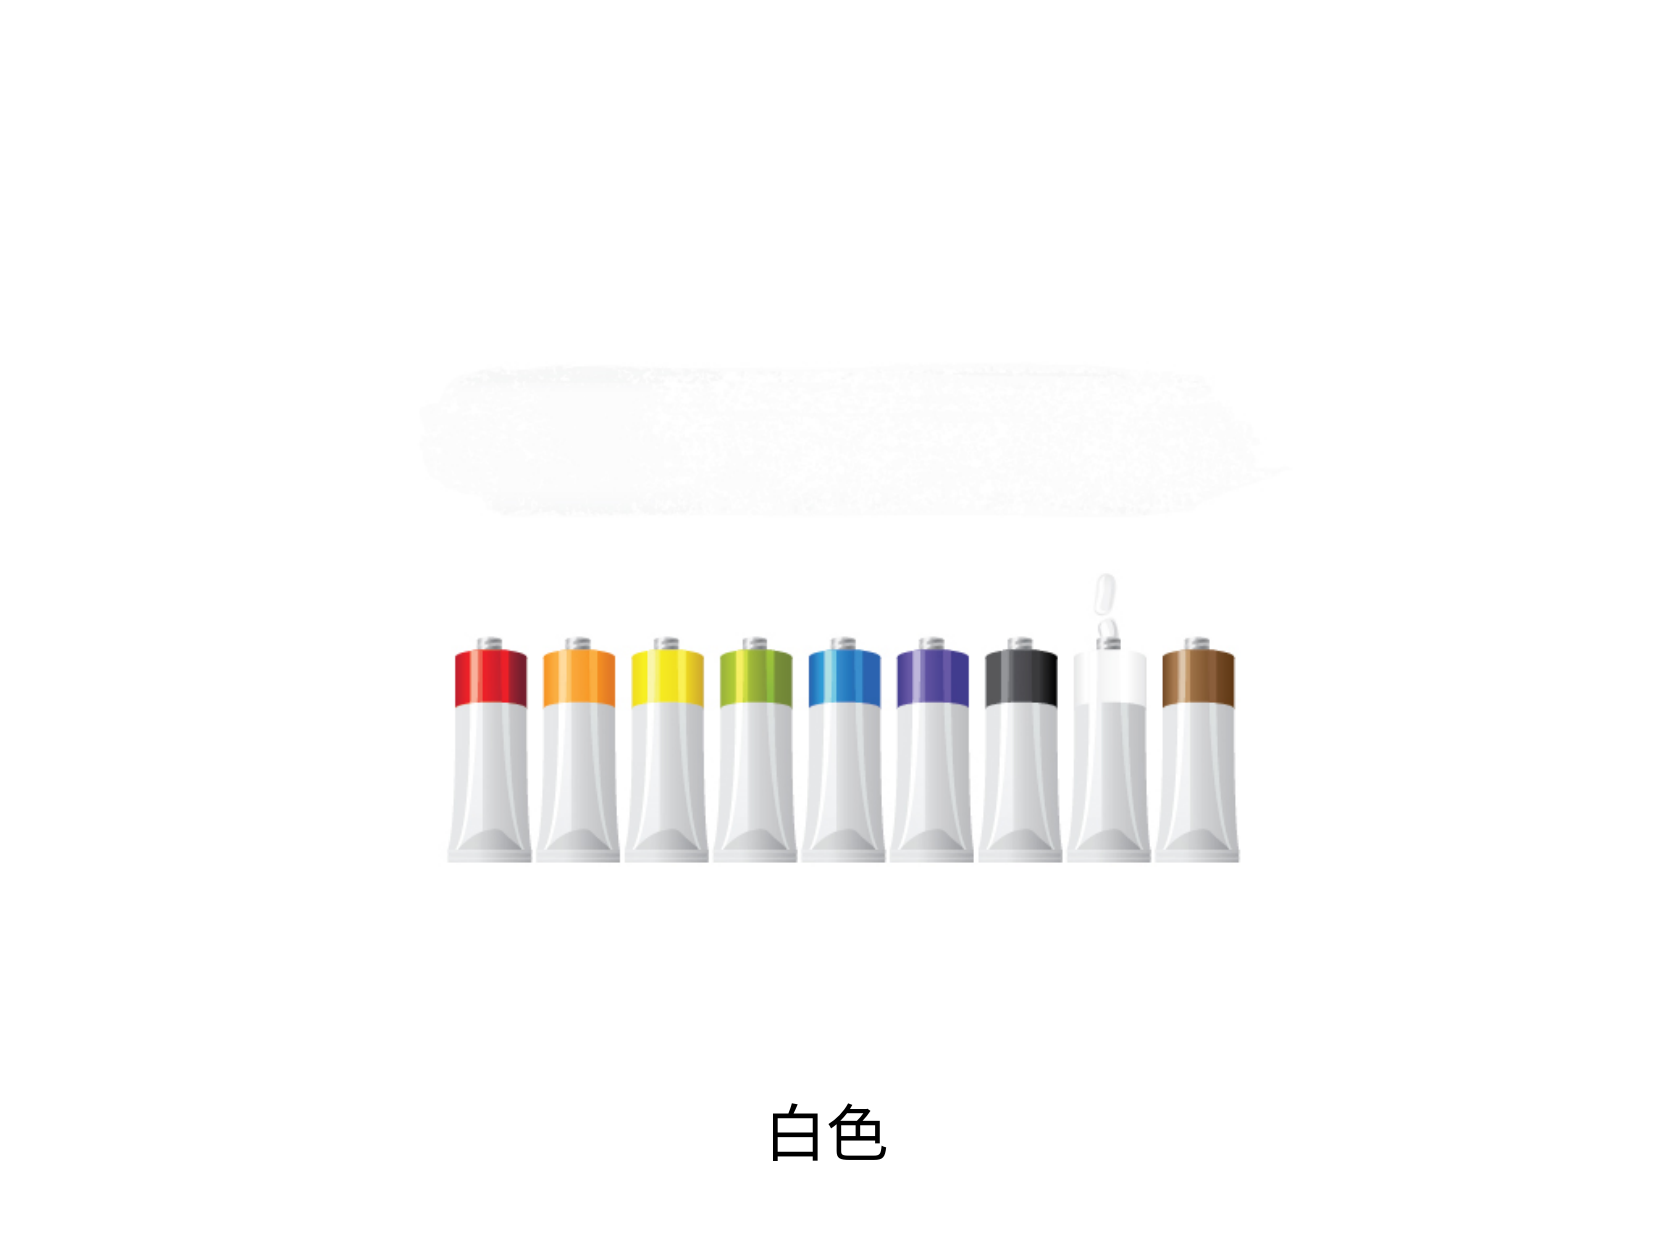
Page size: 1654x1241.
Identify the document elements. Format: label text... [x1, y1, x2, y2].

picture [0, 0, 1654, 1241]
title 白色 [82, 1025, 1571, 1233]
